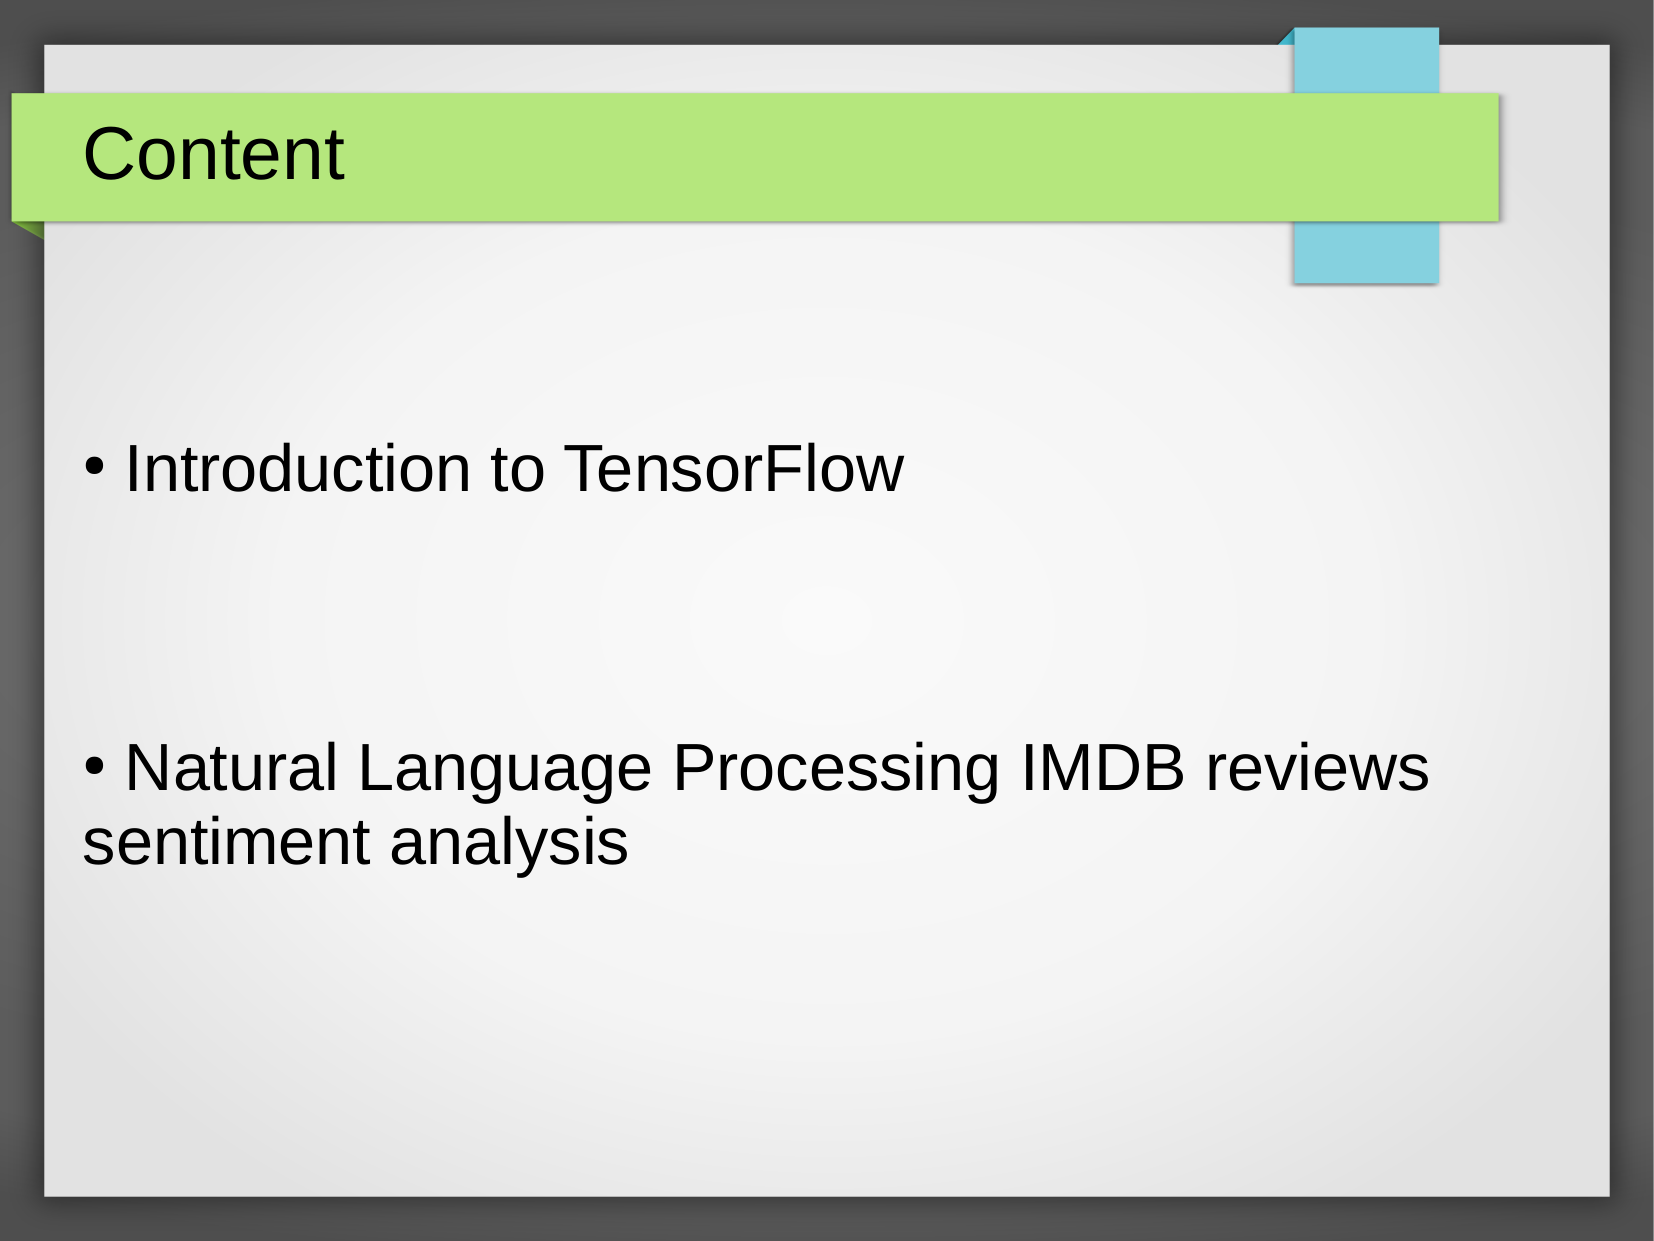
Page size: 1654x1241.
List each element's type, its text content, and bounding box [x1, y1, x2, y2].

picture [0, 0, 1654, 1241]
subtitle Introduction to TensorFlow Natural Language Processing IMDB reviews sentiment analysis [82, 94, 1571, 1216]
